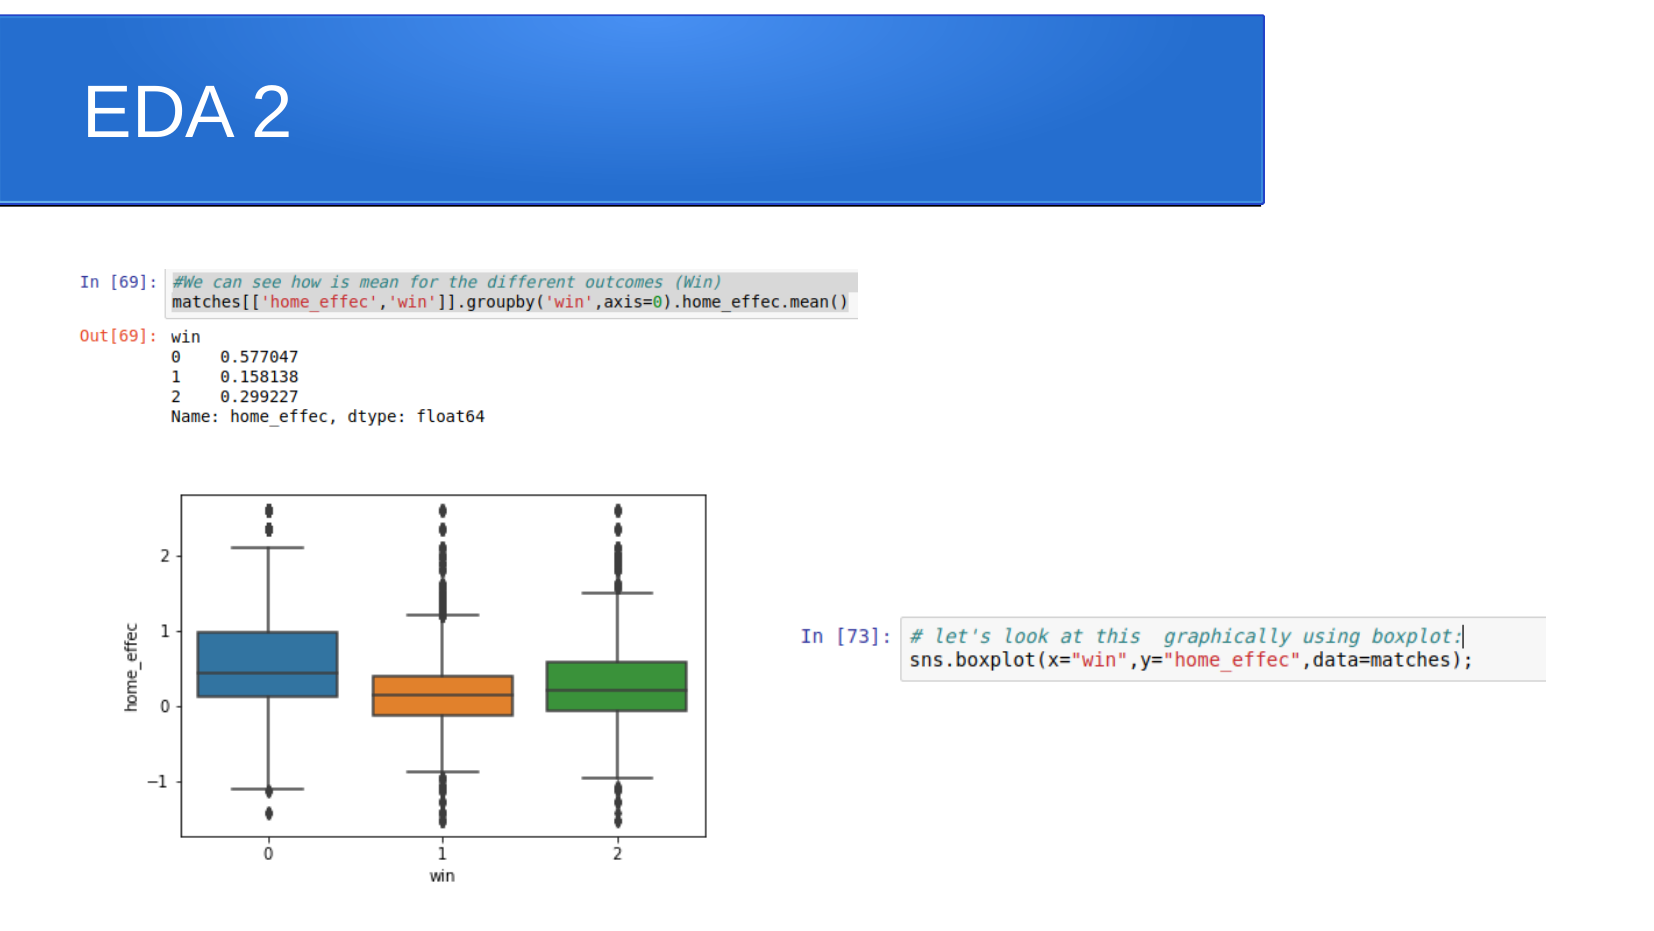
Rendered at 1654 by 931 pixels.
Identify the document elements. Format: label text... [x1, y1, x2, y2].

picture [60, 269, 858, 436]
picture [112, 479, 721, 896]
title EDA 2 [82, 35, 1235, 189]
picture [780, 614, 1546, 693]
